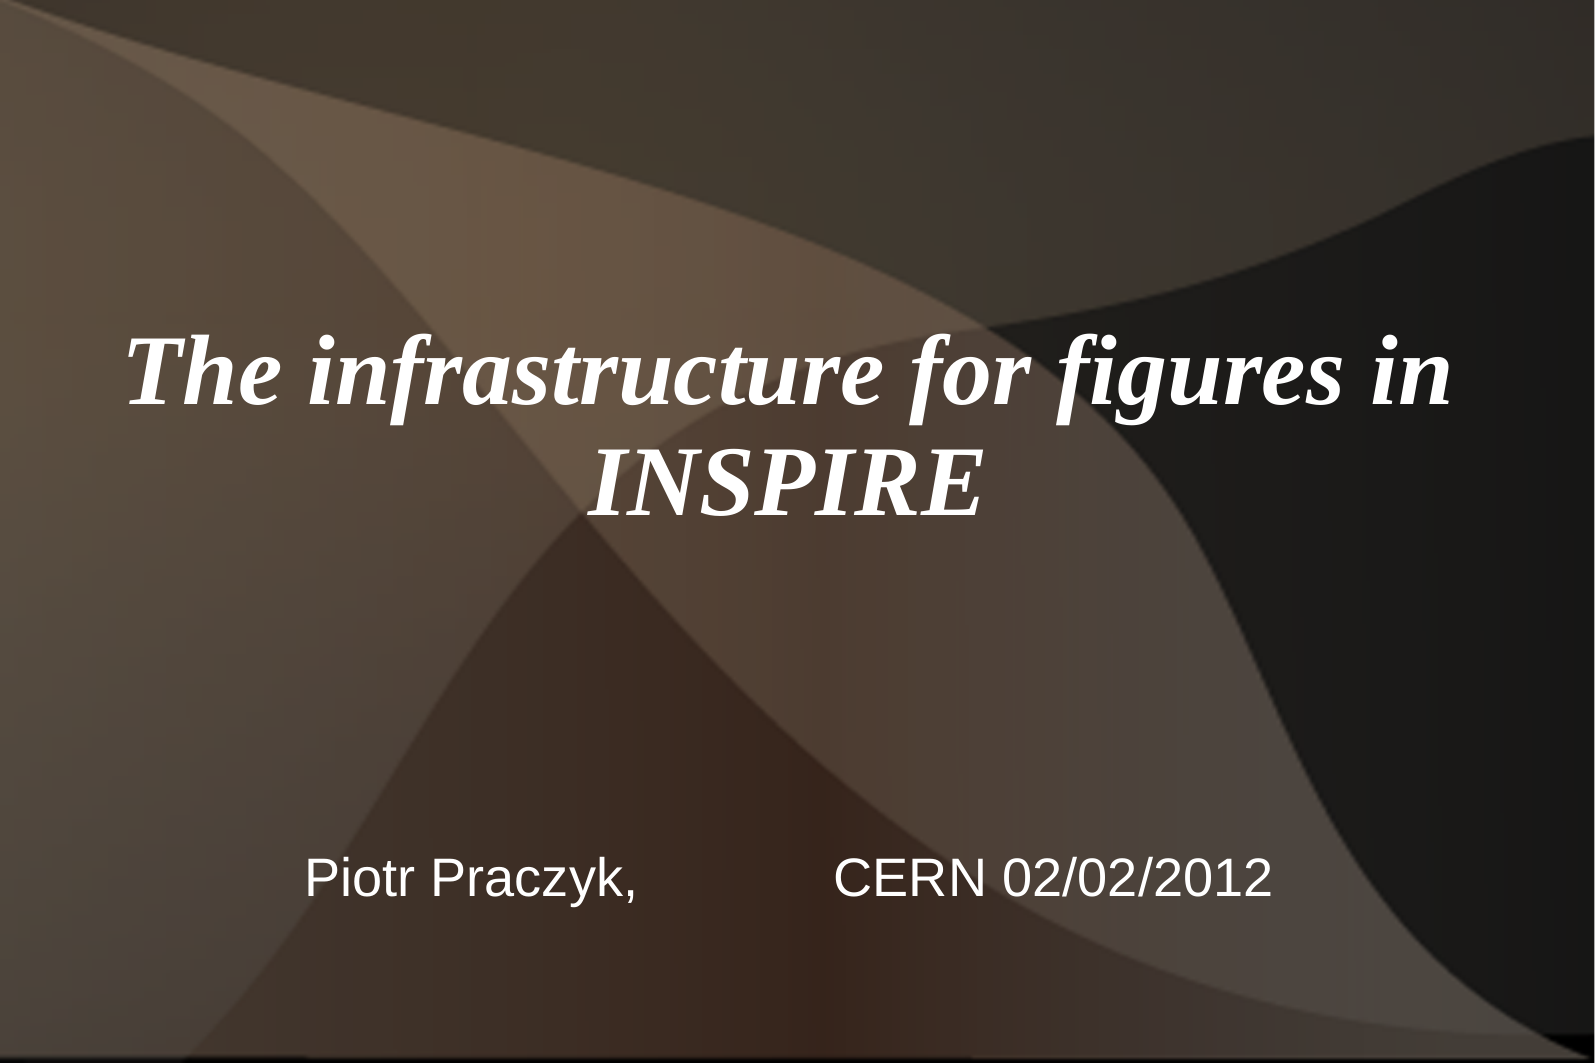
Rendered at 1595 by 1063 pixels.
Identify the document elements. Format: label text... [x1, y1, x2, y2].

subtitle Piotr Praczyk, CERN 02/02/2012 [79, 797, 1515, 958]
picture [0, 0, 1595, 1063]
title The infrastructure for figures in INSPIRE [70, 315, 1506, 538]
